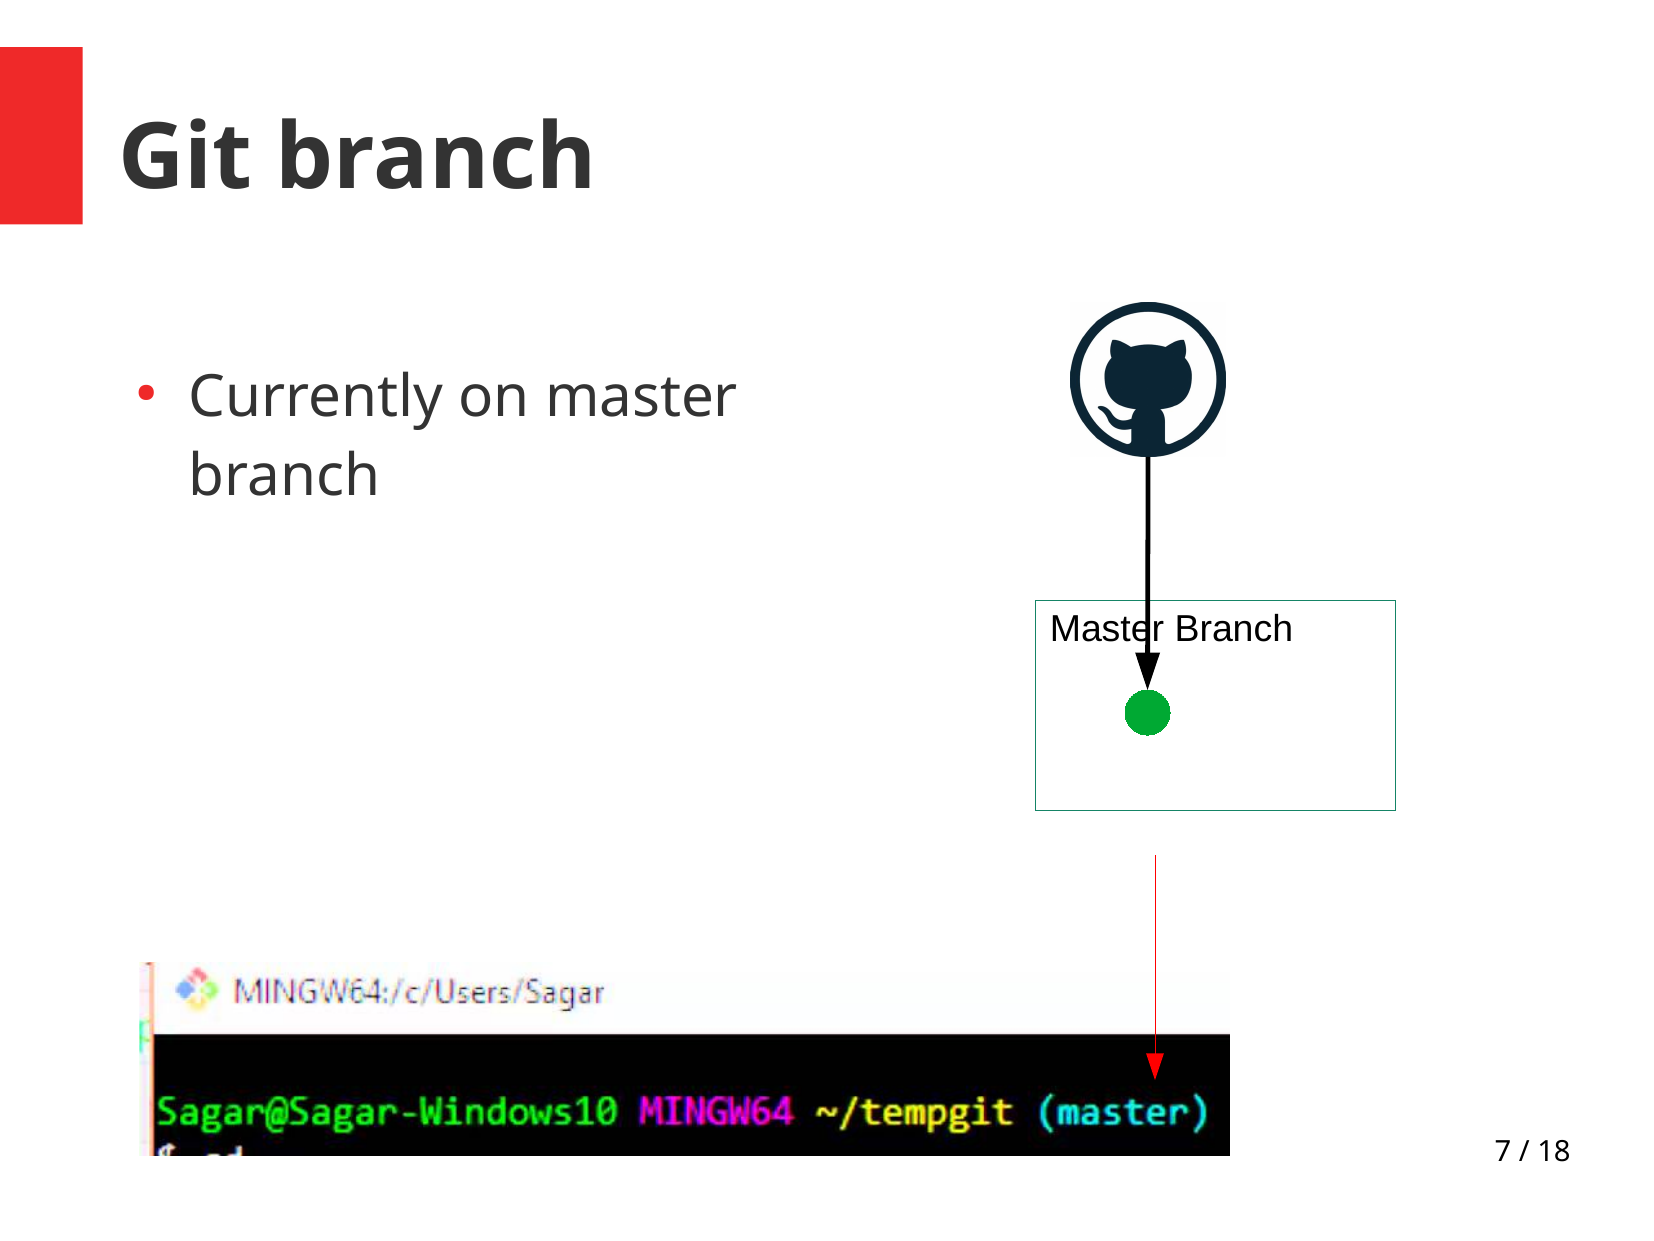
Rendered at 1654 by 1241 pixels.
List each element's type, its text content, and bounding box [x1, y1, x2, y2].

picture [1070, 302, 1226, 457]
text_box [1125, 690, 1171, 736]
list Currently on master branch [118, 354, 856, 1074]
picture [139, 962, 1231, 1156]
text_box Master Branch [1035, 600, 1396, 811]
title Git branch [118, 49, 1571, 257]
